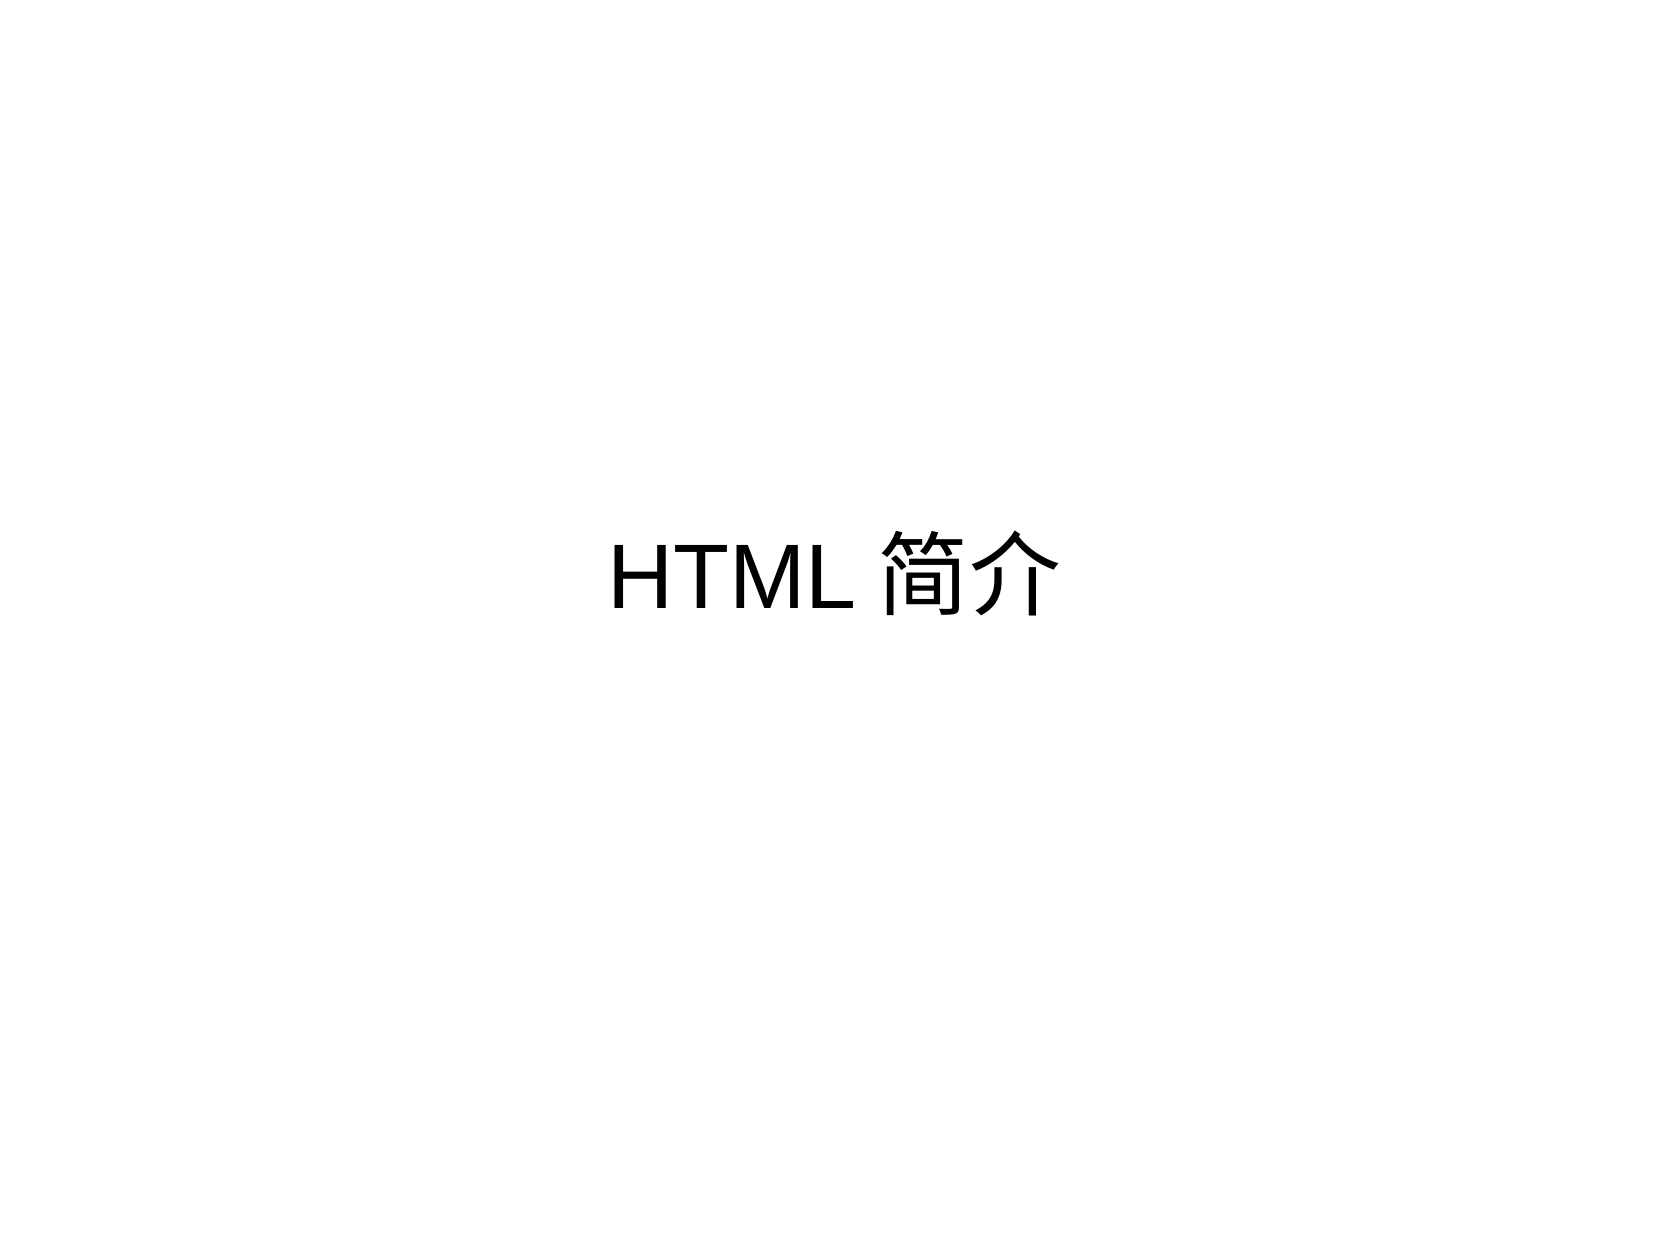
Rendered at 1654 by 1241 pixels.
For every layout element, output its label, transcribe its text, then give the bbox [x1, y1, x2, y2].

title HTML简介 [90, 465, 1579, 673]
